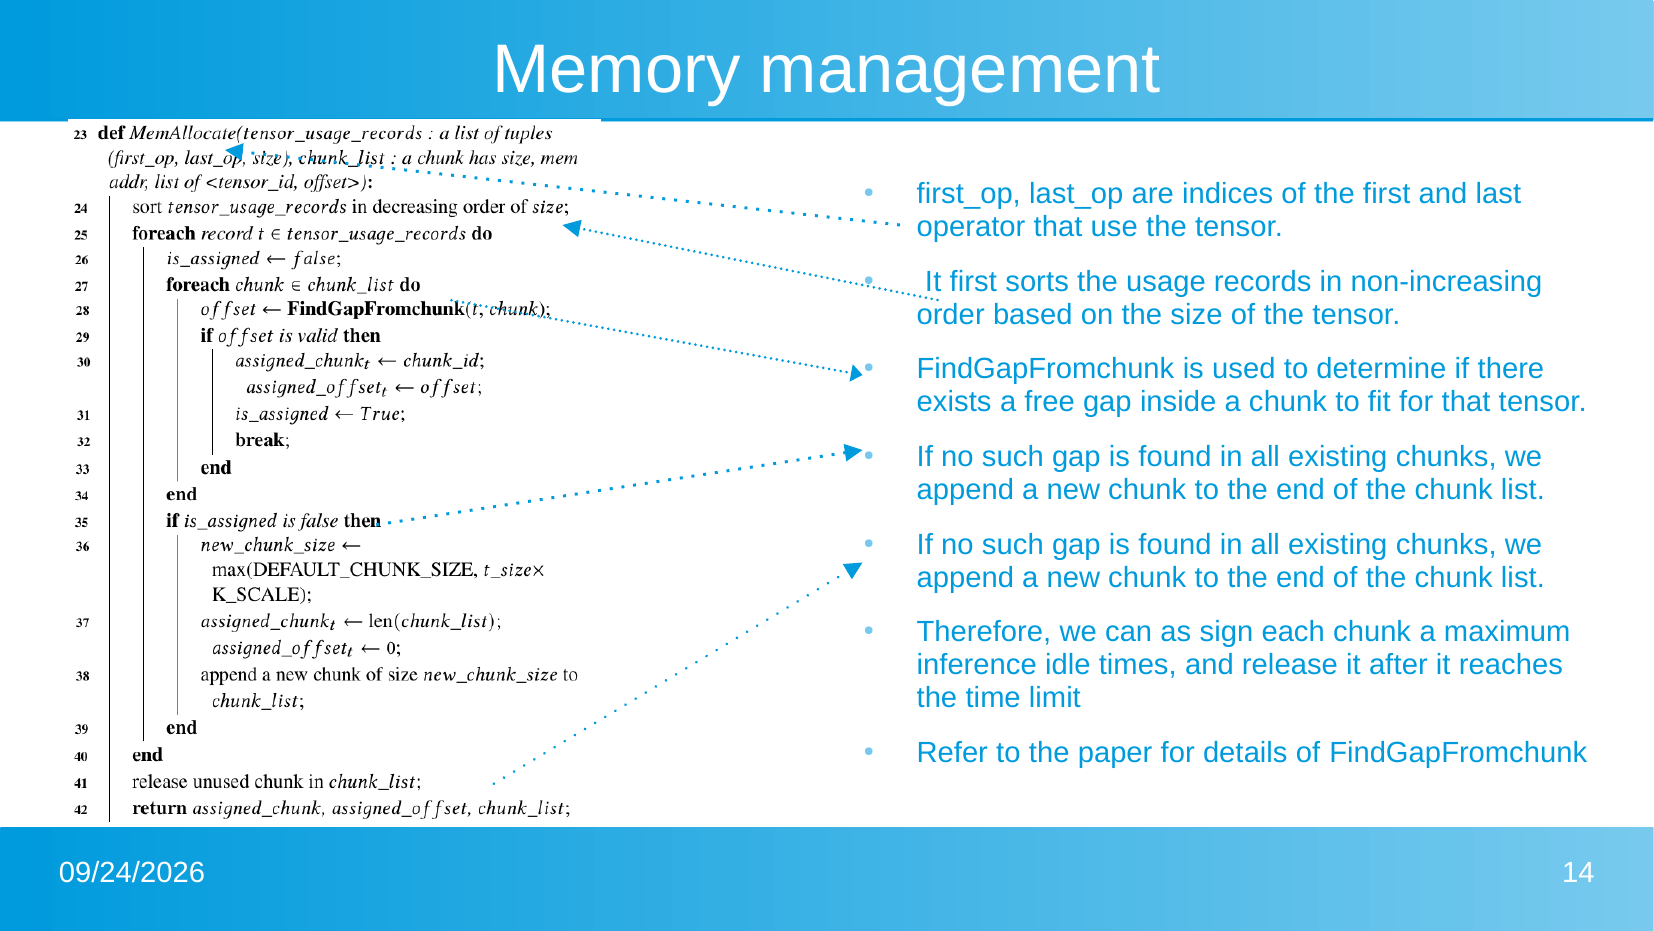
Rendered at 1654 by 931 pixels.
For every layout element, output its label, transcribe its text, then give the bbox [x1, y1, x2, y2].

picture [68, 120, 601, 826]
title Memory management [59, 29, 1595, 108]
list first_op, last_op are indices of the first and last operator that use the tensor. It first sorts the usage records in non-increasing order based on the size of the tensor. FindGapFromchunk is used to determine if there exists a free gap inside a chunk to fit for that tensor. If no such gap is found in all existing chunks, we append a new chunk to the end of the chunk list. If no such gap is found in all existing chunks, we append a new chunk to the end of the chunk list. Therefore, we can as sign each chunk a maximum inference idle times, and release it after it reaches the time limit Refer to the paper for details of FindGapFromchunk [845, 177, 1596, 768]
